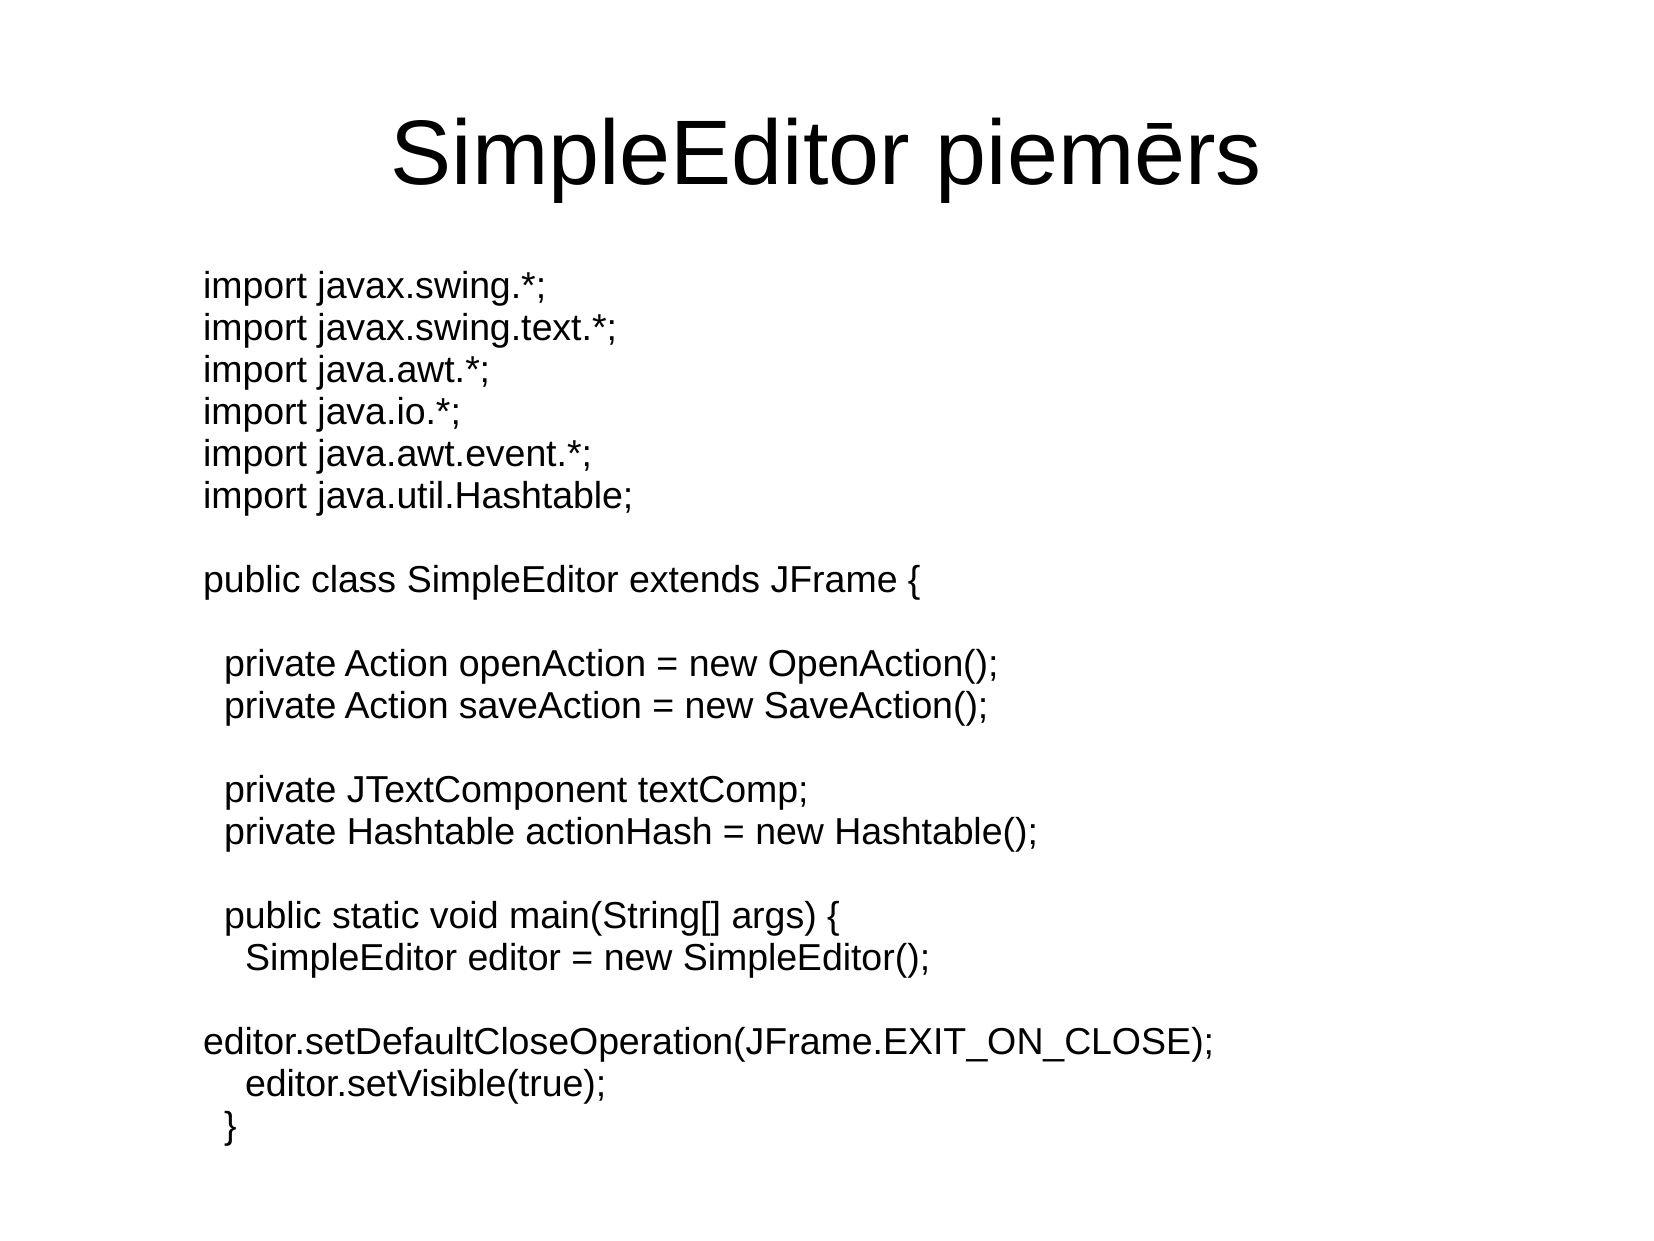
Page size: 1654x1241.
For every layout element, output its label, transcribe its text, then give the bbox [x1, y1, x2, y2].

title SimpleEditor piemērs [82, 49, 1571, 257]
text_box import javax.swing.*; import javax.swing.text.*; import java.awt.*; import java.io.*; import java.awt.event.*; import java.util.Hashtable; public class SimpleEditor extends JFrame { private Action openAction = new OpenAction(); private Action saveAction = new SaveAction(); private JTextComponent textComp; private Hashtable actionHash = new Hashtable(); public static void main(String[] args) { SimpleEditor editor = new SimpleEditor(); editor.setDefaultCloseOperation(JFrame.EXIT_ON_CLOSE); editor.setVisible(true); } [188, 257, 1272, 1112]
